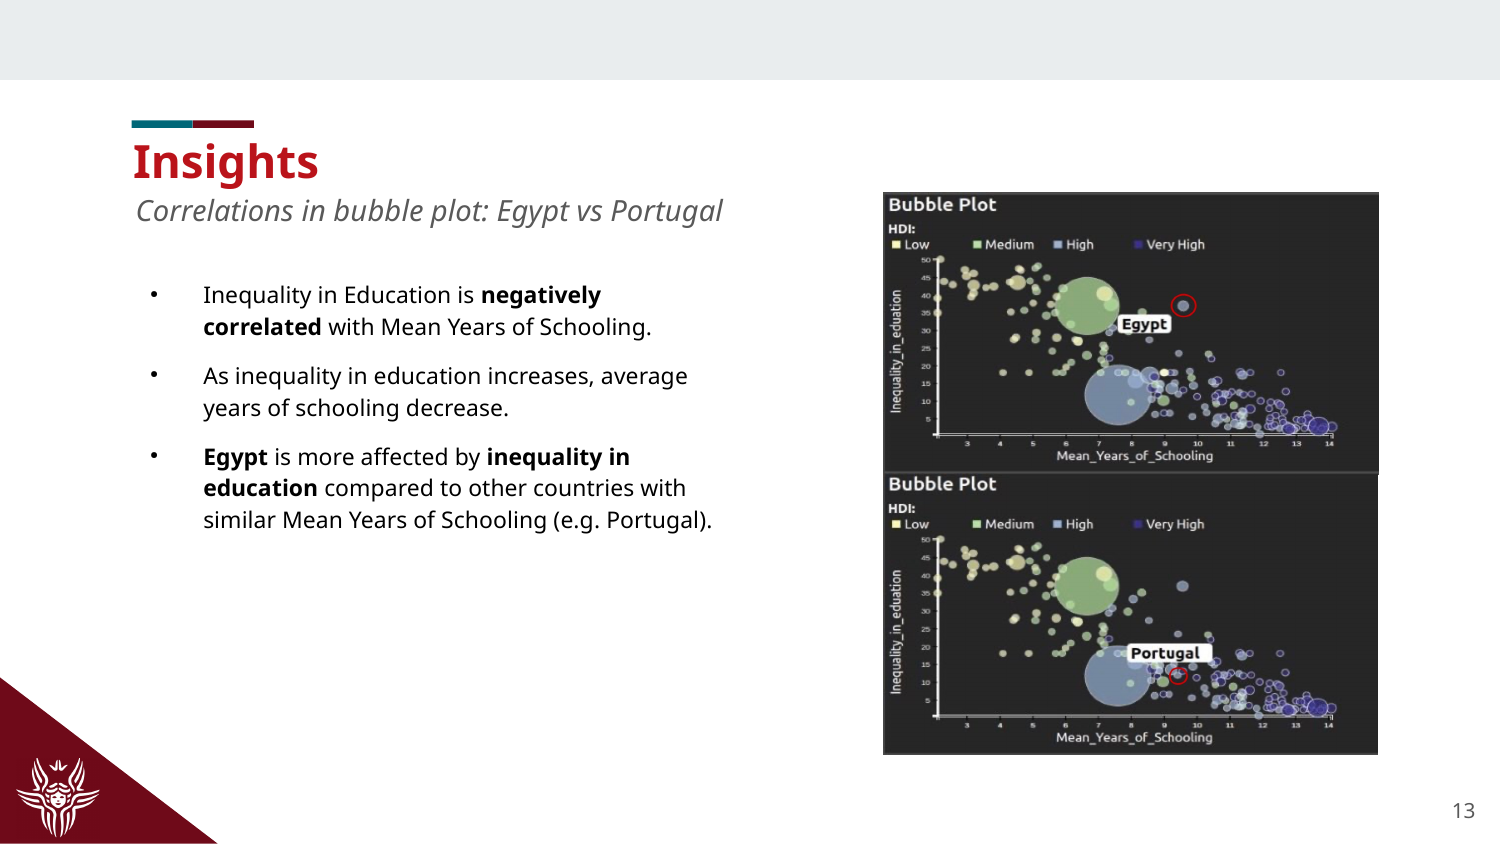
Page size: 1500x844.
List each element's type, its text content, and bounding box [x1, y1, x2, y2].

picture [883, 192, 1379, 755]
slide_number <number> [1400, 779, 1491, 844]
list Inequality in Education is negatively correlated with Mean Years of Schooling. As inequality in education increases, average years of schooling decrease. Egypt is more affected by inequality in education compared to other countries with similar Mean Years of Schooling (e.g. Portugal). [117, 261, 741, 594]
title Insights [118, 118, 1380, 206]
list Correlations in bubble plot: Egypt vs Portugal [120, 172, 1382, 249]
picture [16, 758, 100, 839]
